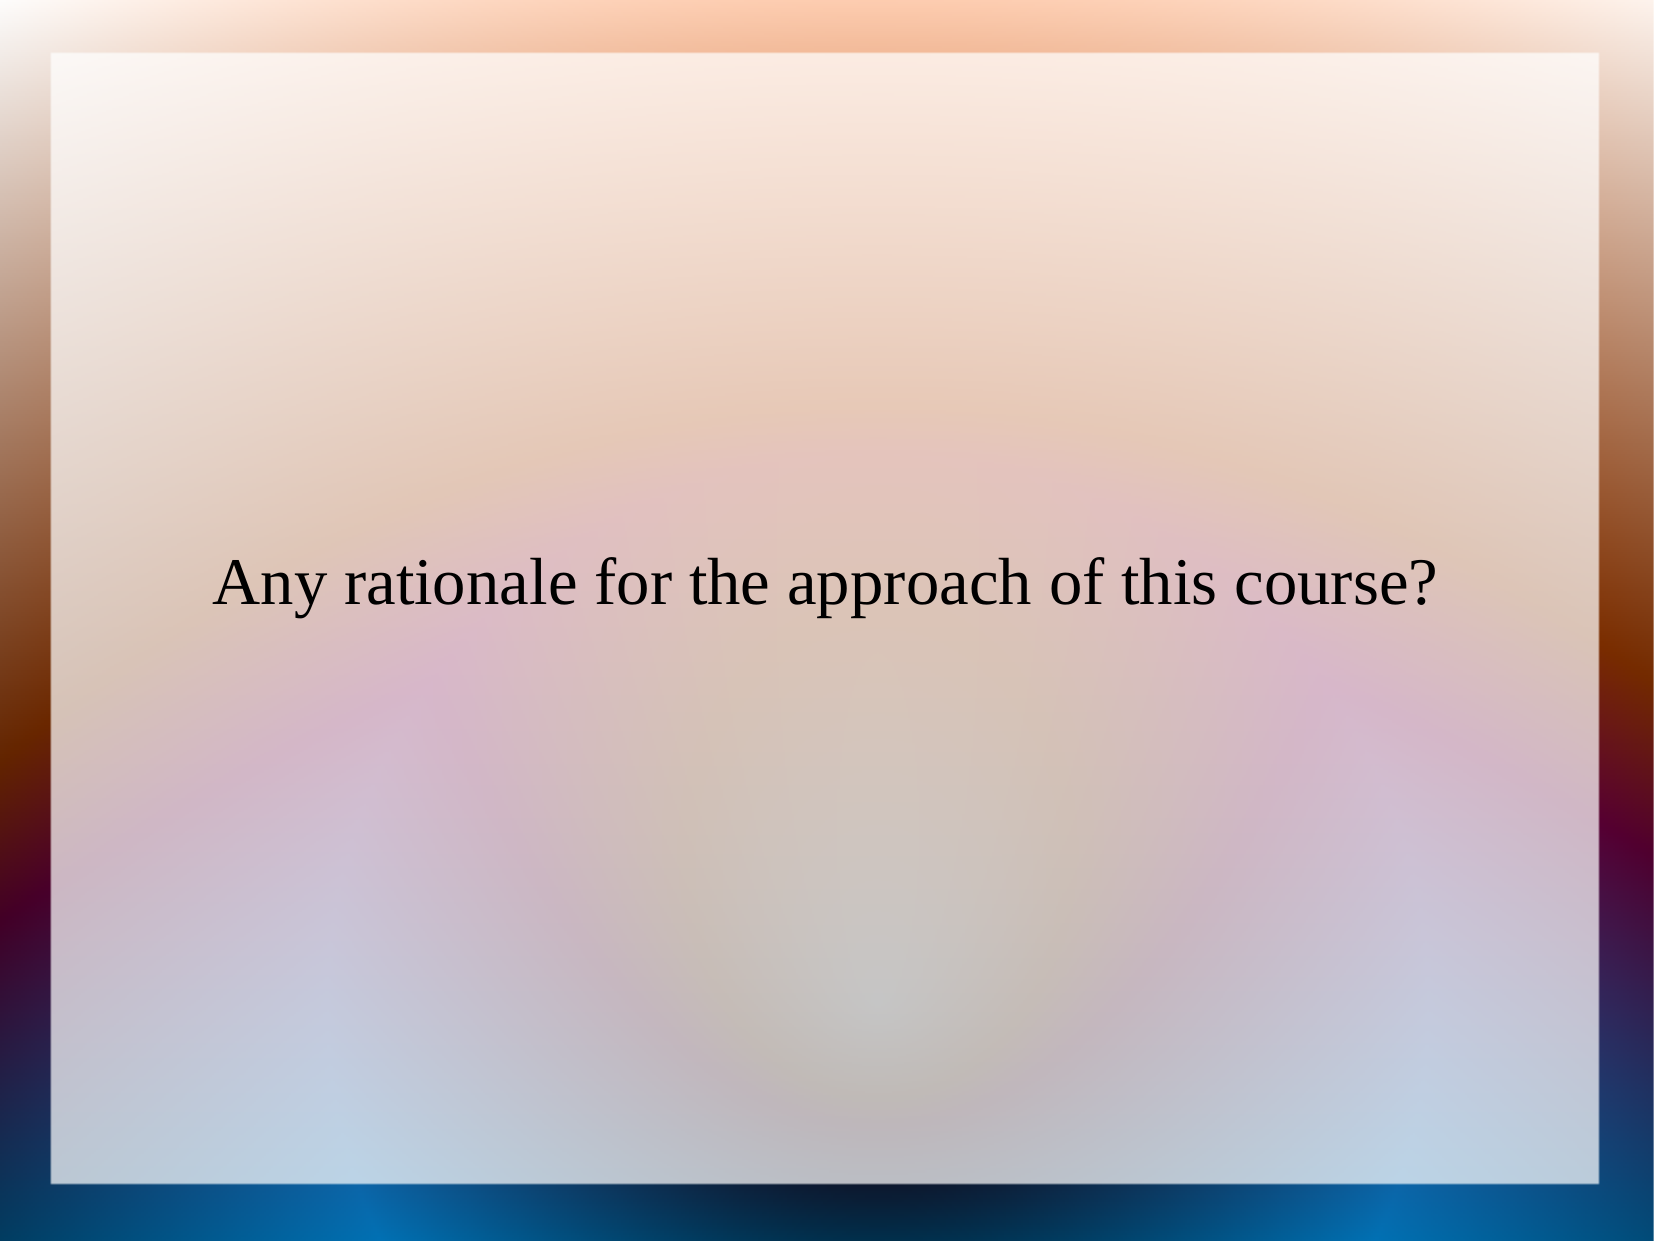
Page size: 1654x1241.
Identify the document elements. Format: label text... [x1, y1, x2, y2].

subtitle Any rationale for the approach of this course? [82, 55, 1571, 1109]
picture [0, 0, 1654, 1241]
